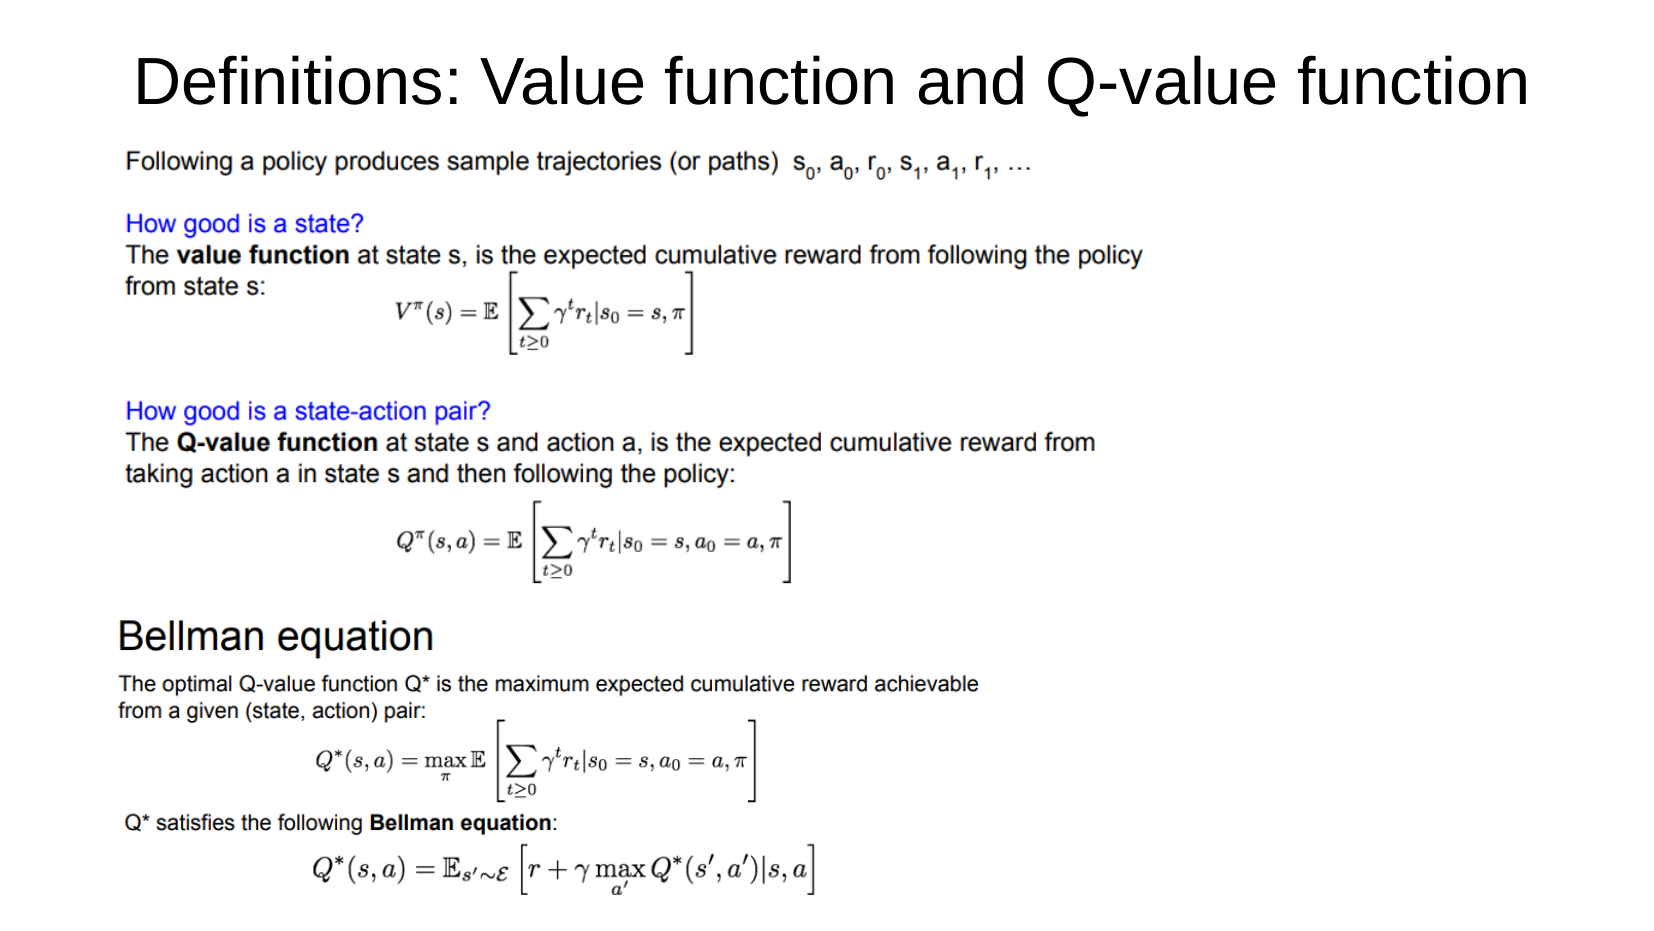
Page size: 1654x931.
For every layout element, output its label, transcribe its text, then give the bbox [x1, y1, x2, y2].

text_box Definitions: Value function and Q-value function [59, 19, 1605, 135]
picture [105, 612, 1016, 900]
picture [105, 141, 1191, 600]
